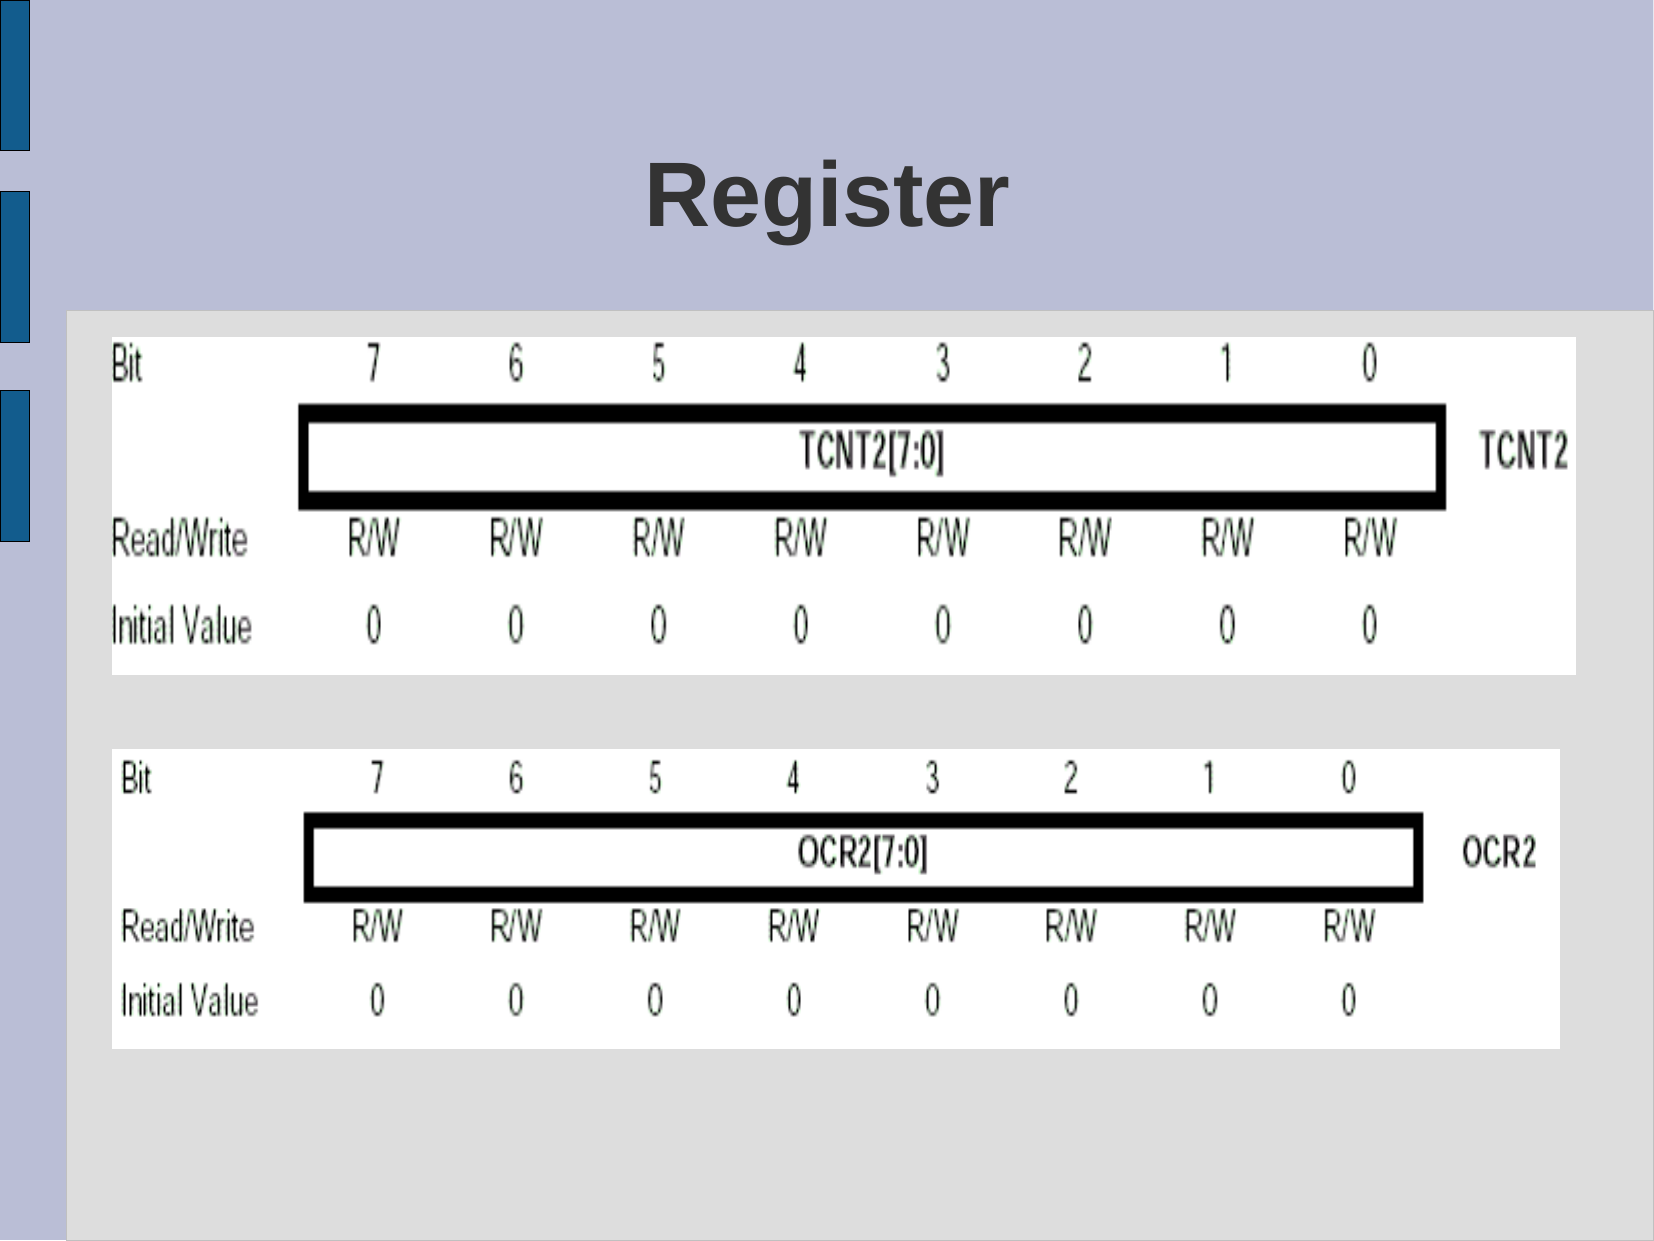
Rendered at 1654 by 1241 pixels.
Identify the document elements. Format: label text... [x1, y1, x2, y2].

title Register [121, 98, 1534, 291]
picture [112, 749, 1560, 1049]
picture [112, 337, 1576, 676]
